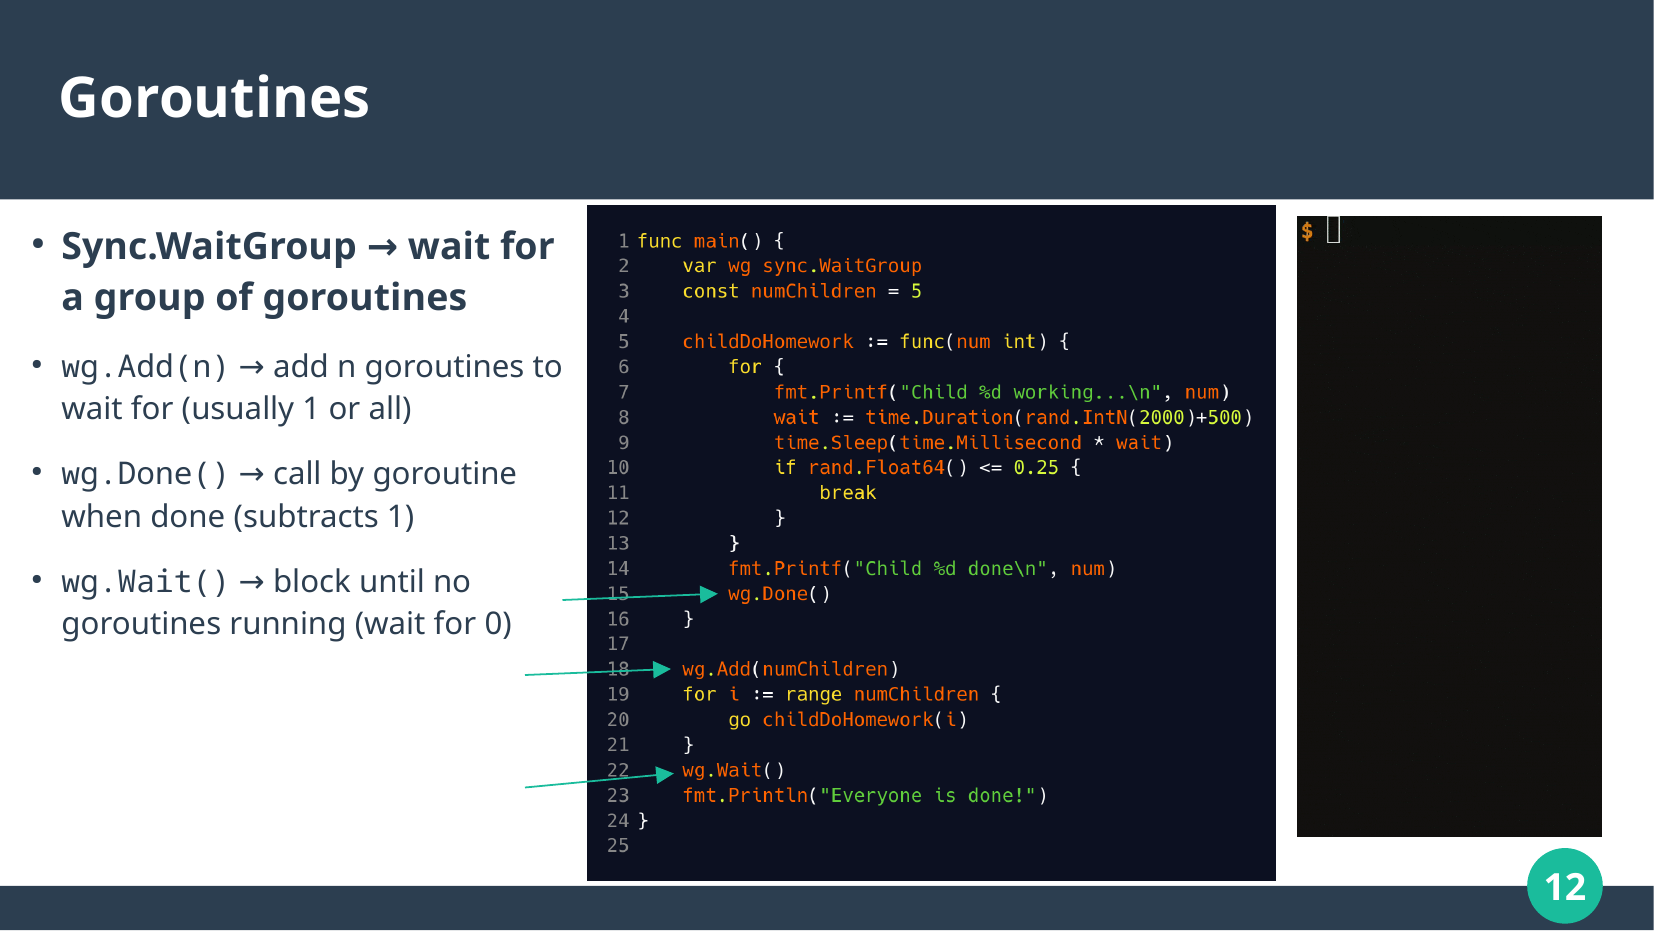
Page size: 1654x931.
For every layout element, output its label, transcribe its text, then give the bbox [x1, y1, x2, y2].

picture [1297, 216, 1602, 837]
picture [587, 205, 1276, 881]
title Goroutines [59, 37, 1595, 155]
list Sync.WaitGroup → wait for a group of goroutines wg.Add(n) → add n goroutines to wait for (usually 1 or all) wg.Done() → call by goroutine when done (subtracts 1) wg.Wait() → block until no goroutines running (wait for 0) [13, 219, 577, 863]
